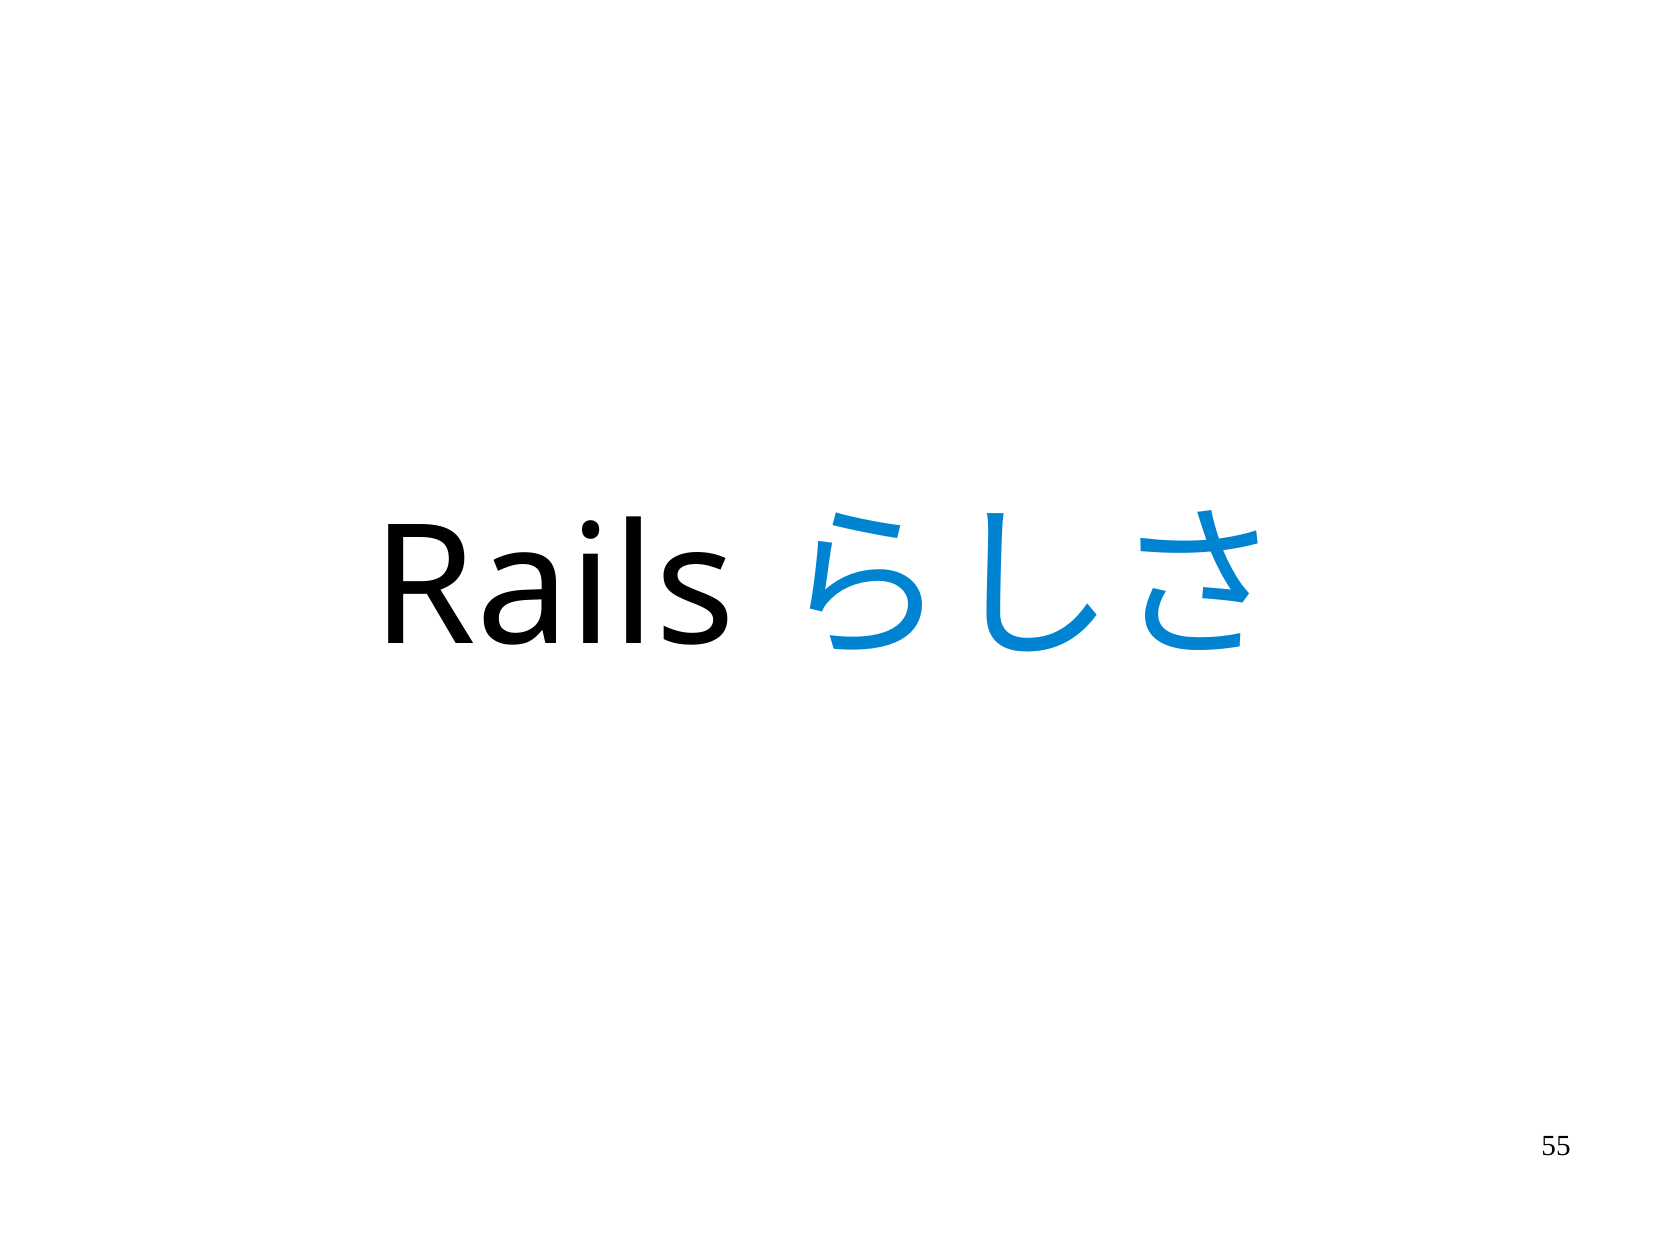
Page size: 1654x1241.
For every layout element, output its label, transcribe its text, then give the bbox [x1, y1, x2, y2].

subtitle Railsらしさ [82, 56, 1571, 1102]
